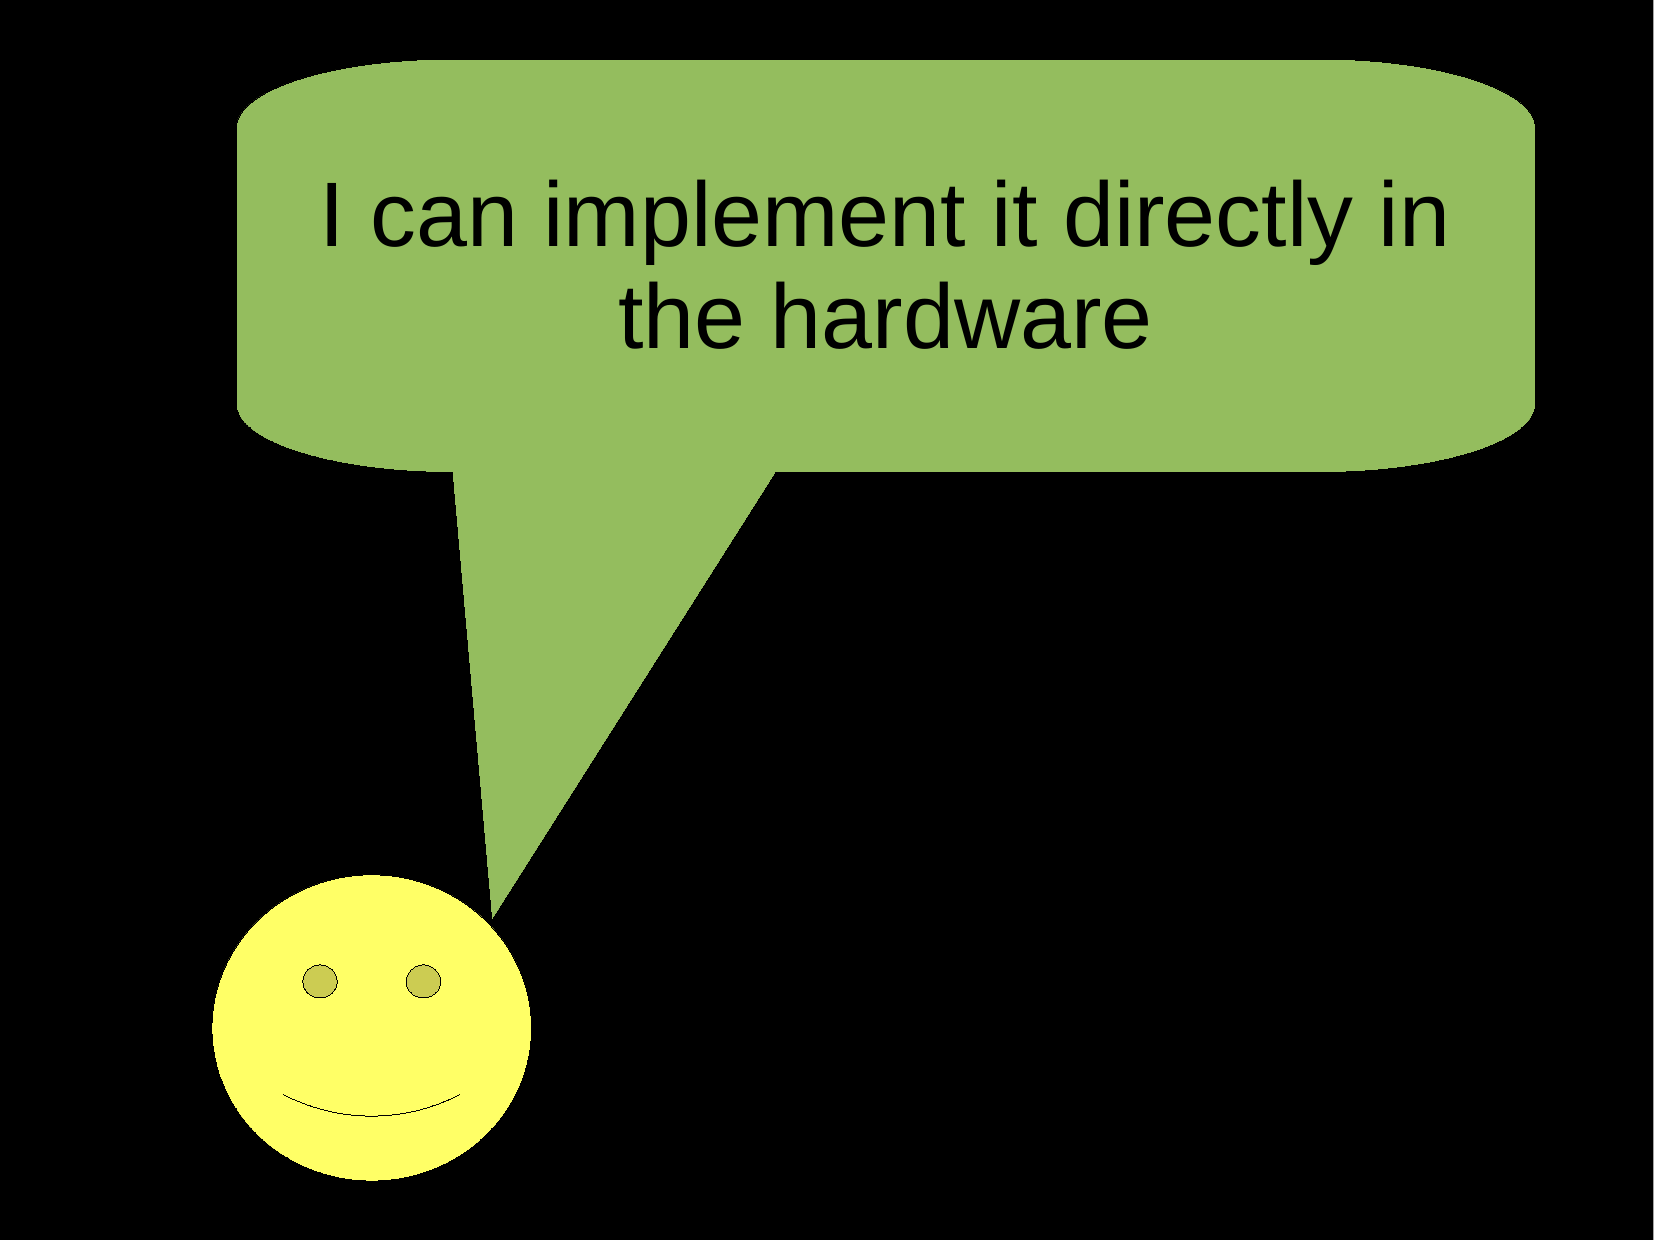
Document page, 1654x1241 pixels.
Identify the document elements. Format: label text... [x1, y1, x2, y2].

text_box I can implement it directly in the hardware [236, 59, 1536, 921]
text_box [211, 874, 532, 1182]
